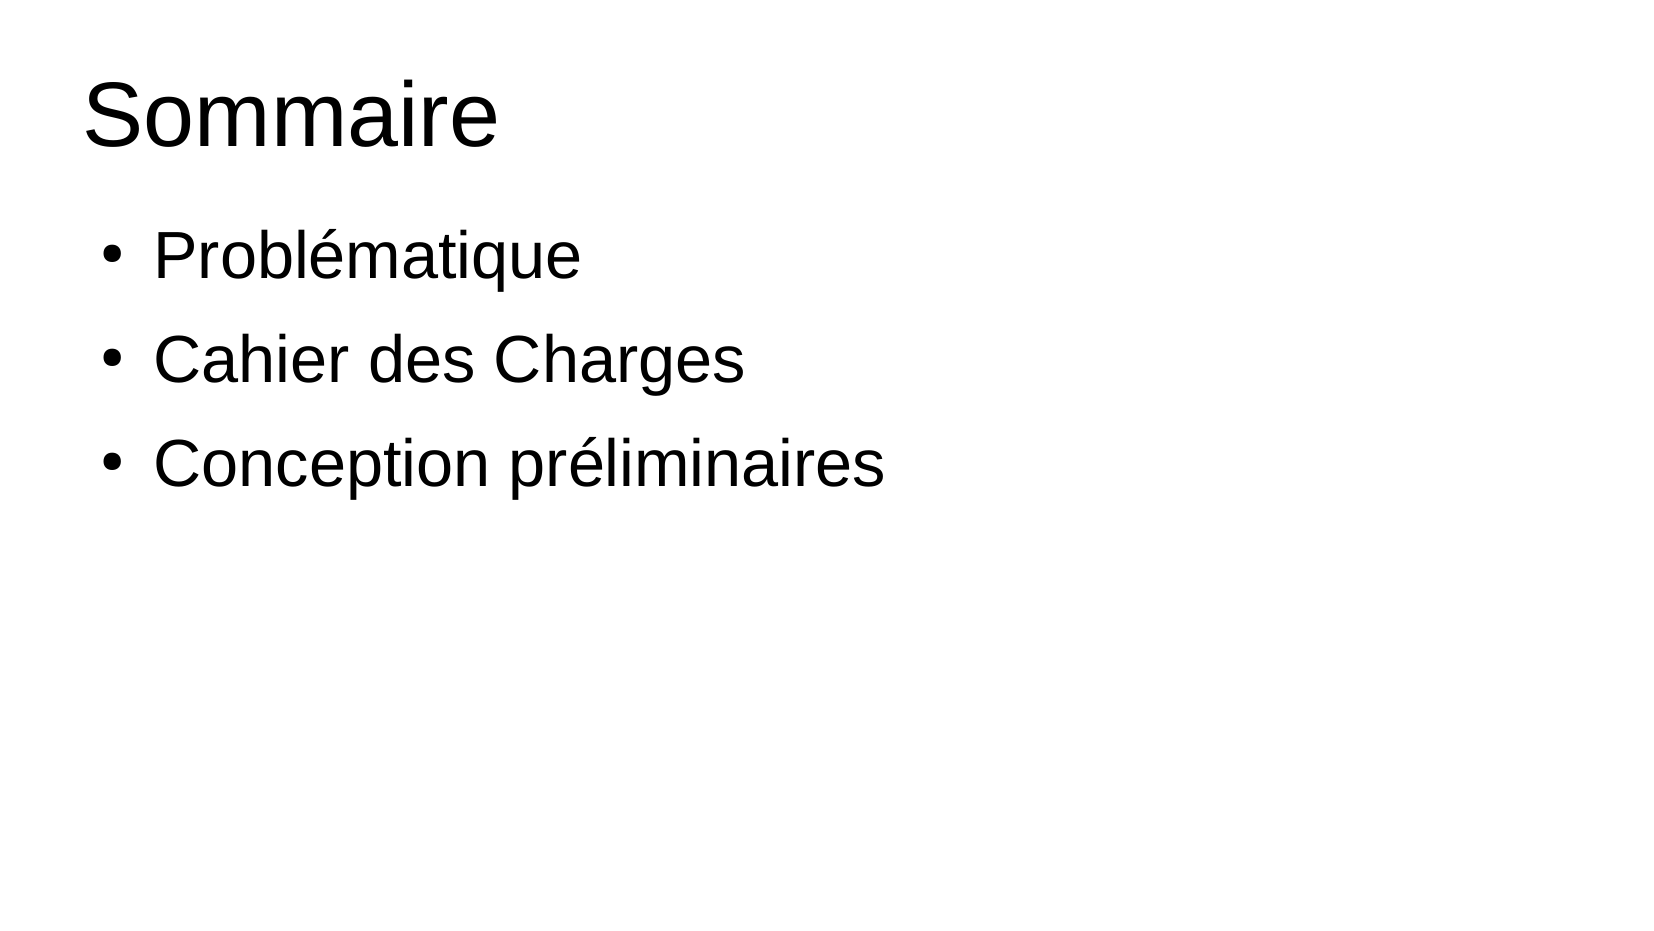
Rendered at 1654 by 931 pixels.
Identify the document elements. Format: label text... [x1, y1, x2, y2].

title Sommaire [82, 37, 1571, 193]
list Problématique Cahier des Charges Conception préliminaires [82, 217, 1571, 758]
